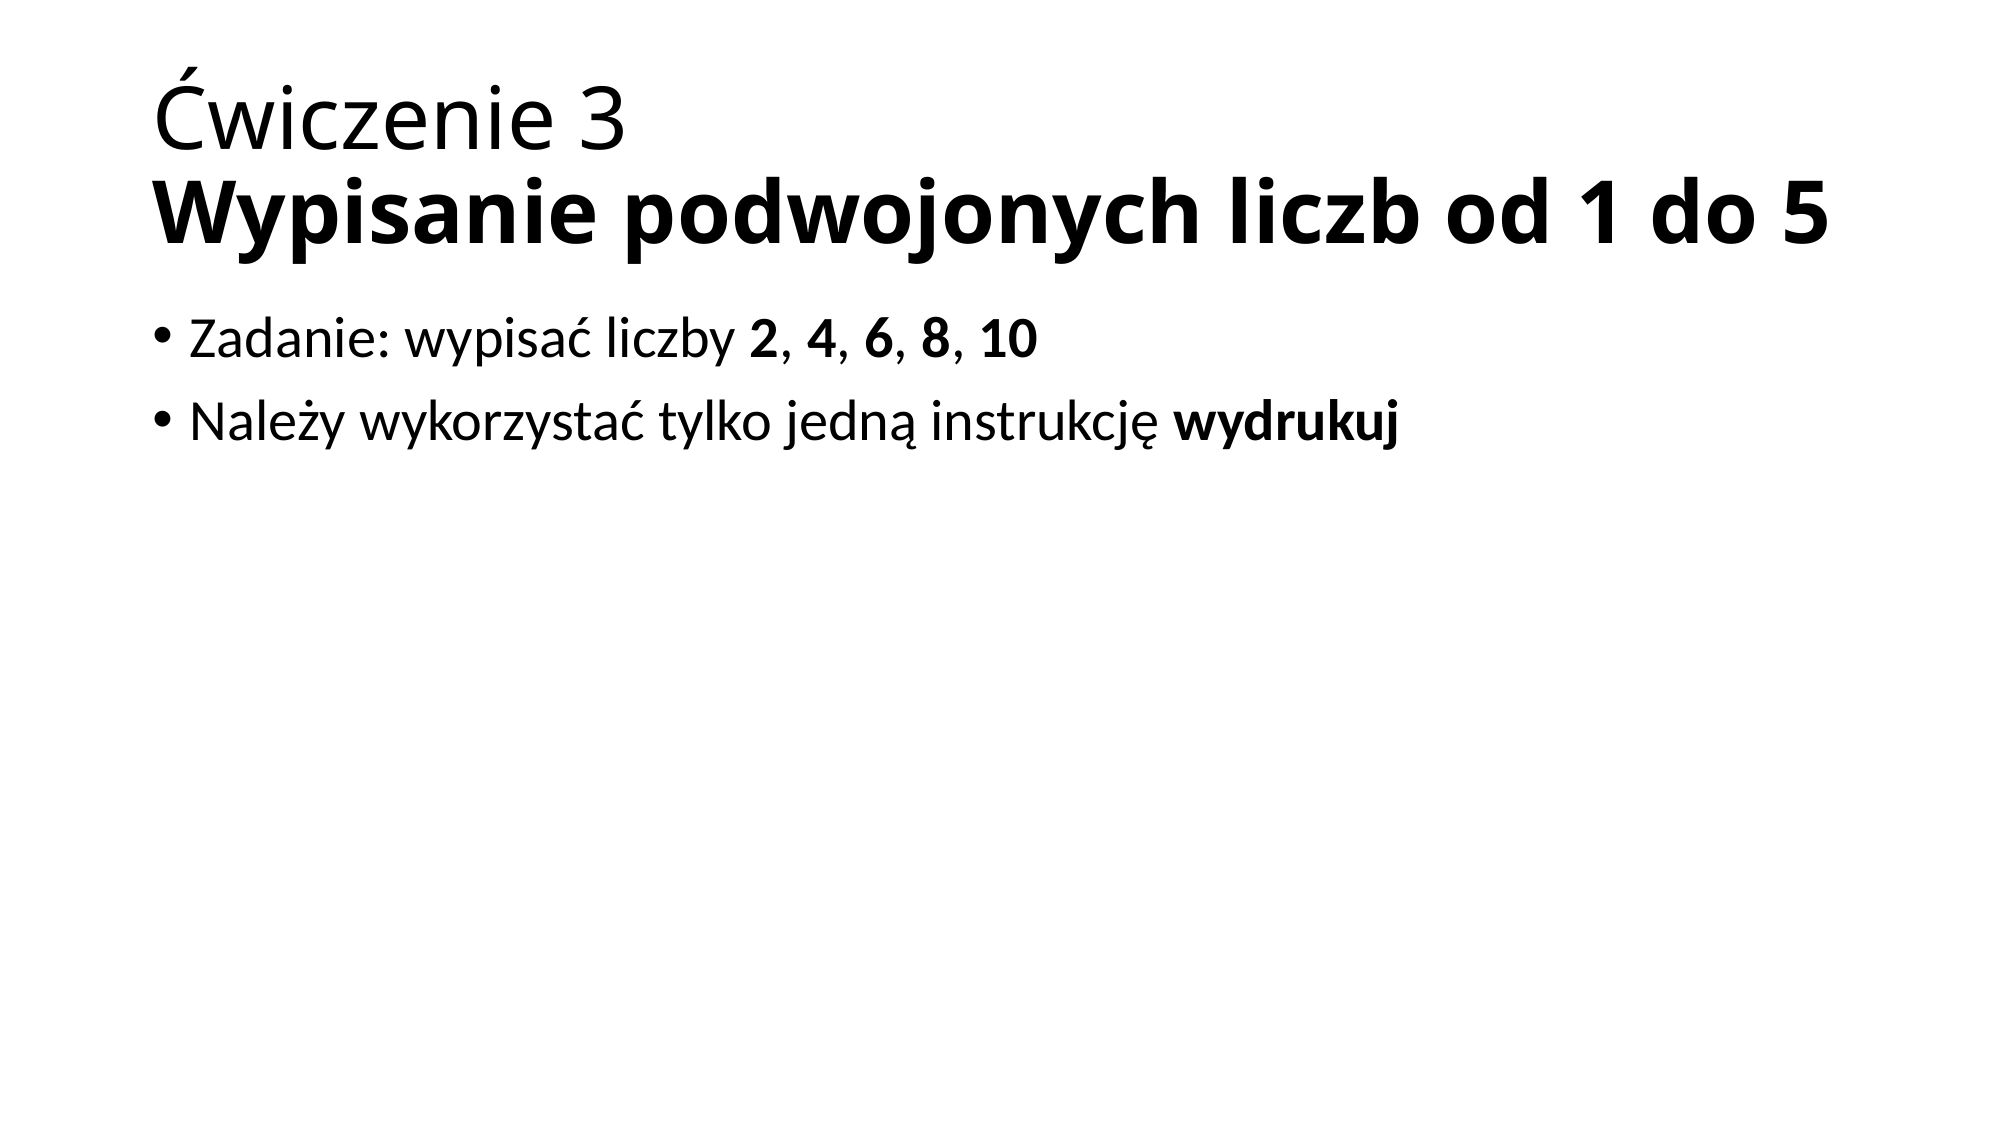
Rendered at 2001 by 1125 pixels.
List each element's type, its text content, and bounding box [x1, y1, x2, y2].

list Zadanie: wypisać liczby 2, 4, 6, 8, 10 Należy wykorzystać tylko jedną instrukcję wydrukuj [137, 299, 1863, 1014]
title Ćwiczenie 3 Wypisanie podwojonych liczb od 1 do 5 [137, 59, 1863, 278]
